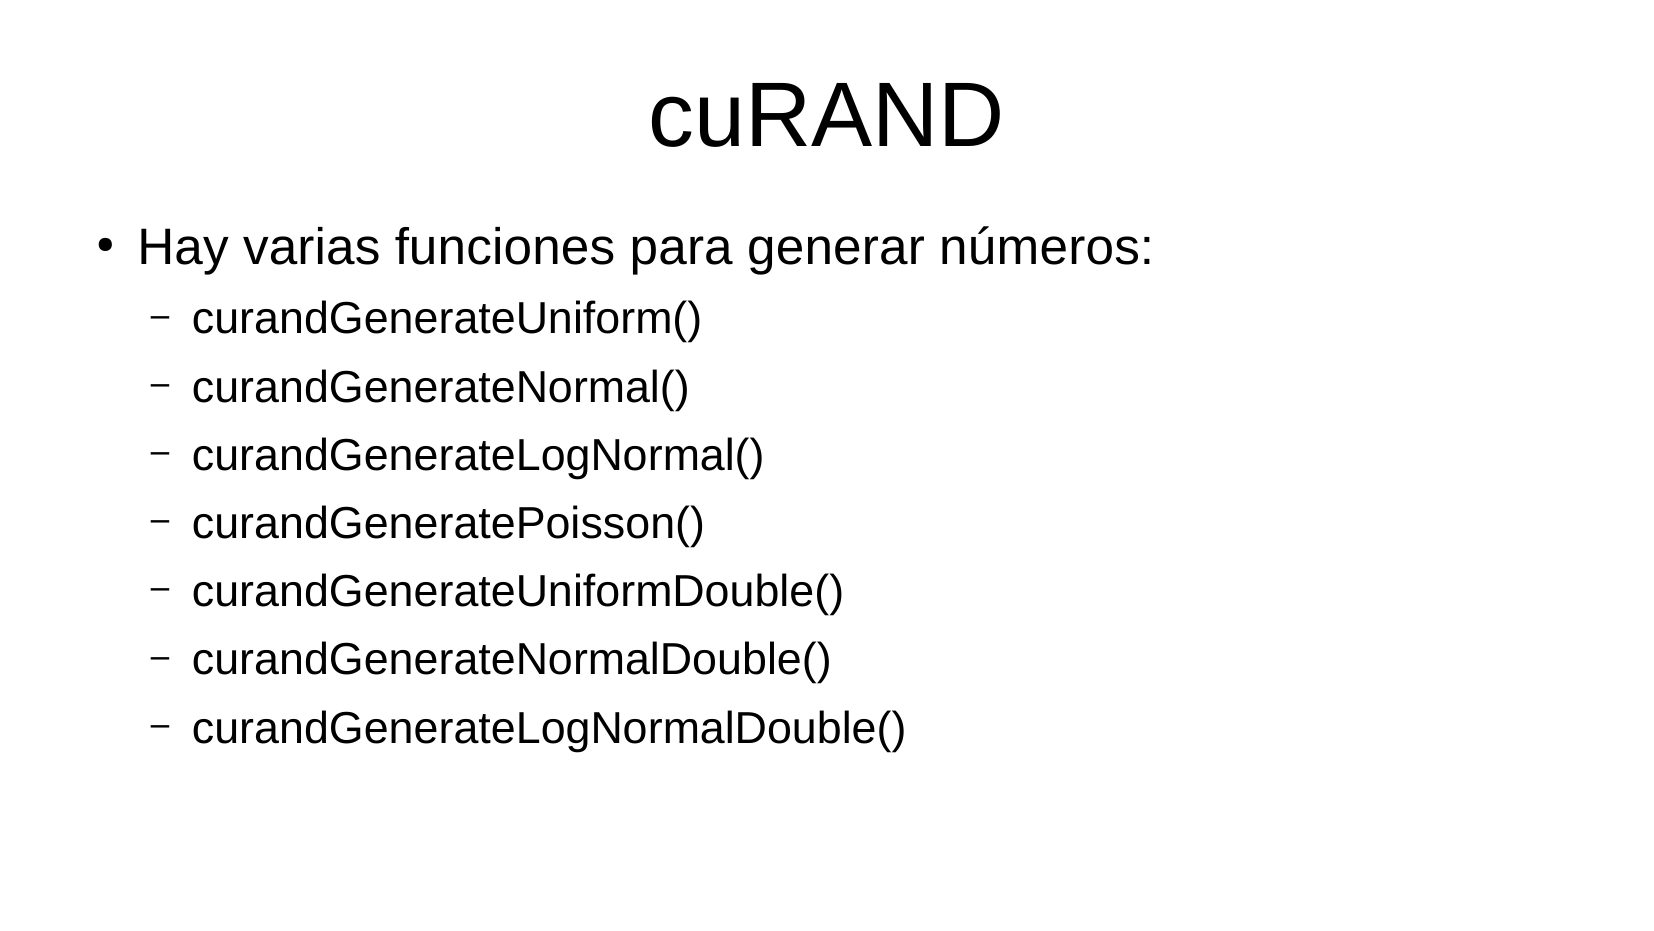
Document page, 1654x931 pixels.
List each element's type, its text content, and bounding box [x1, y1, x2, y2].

title cuRAND [82, 37, 1571, 193]
list Hay varias funciones para generar números: curandGenerateUniform() curandGenerateNormal() curandGenerateLogNormal() curandGeneratePoisson() curandGenerateUniformDouble() curandGenerateNormalDouble() curandGenerateLogNormalDouble() [82, 217, 1571, 758]
